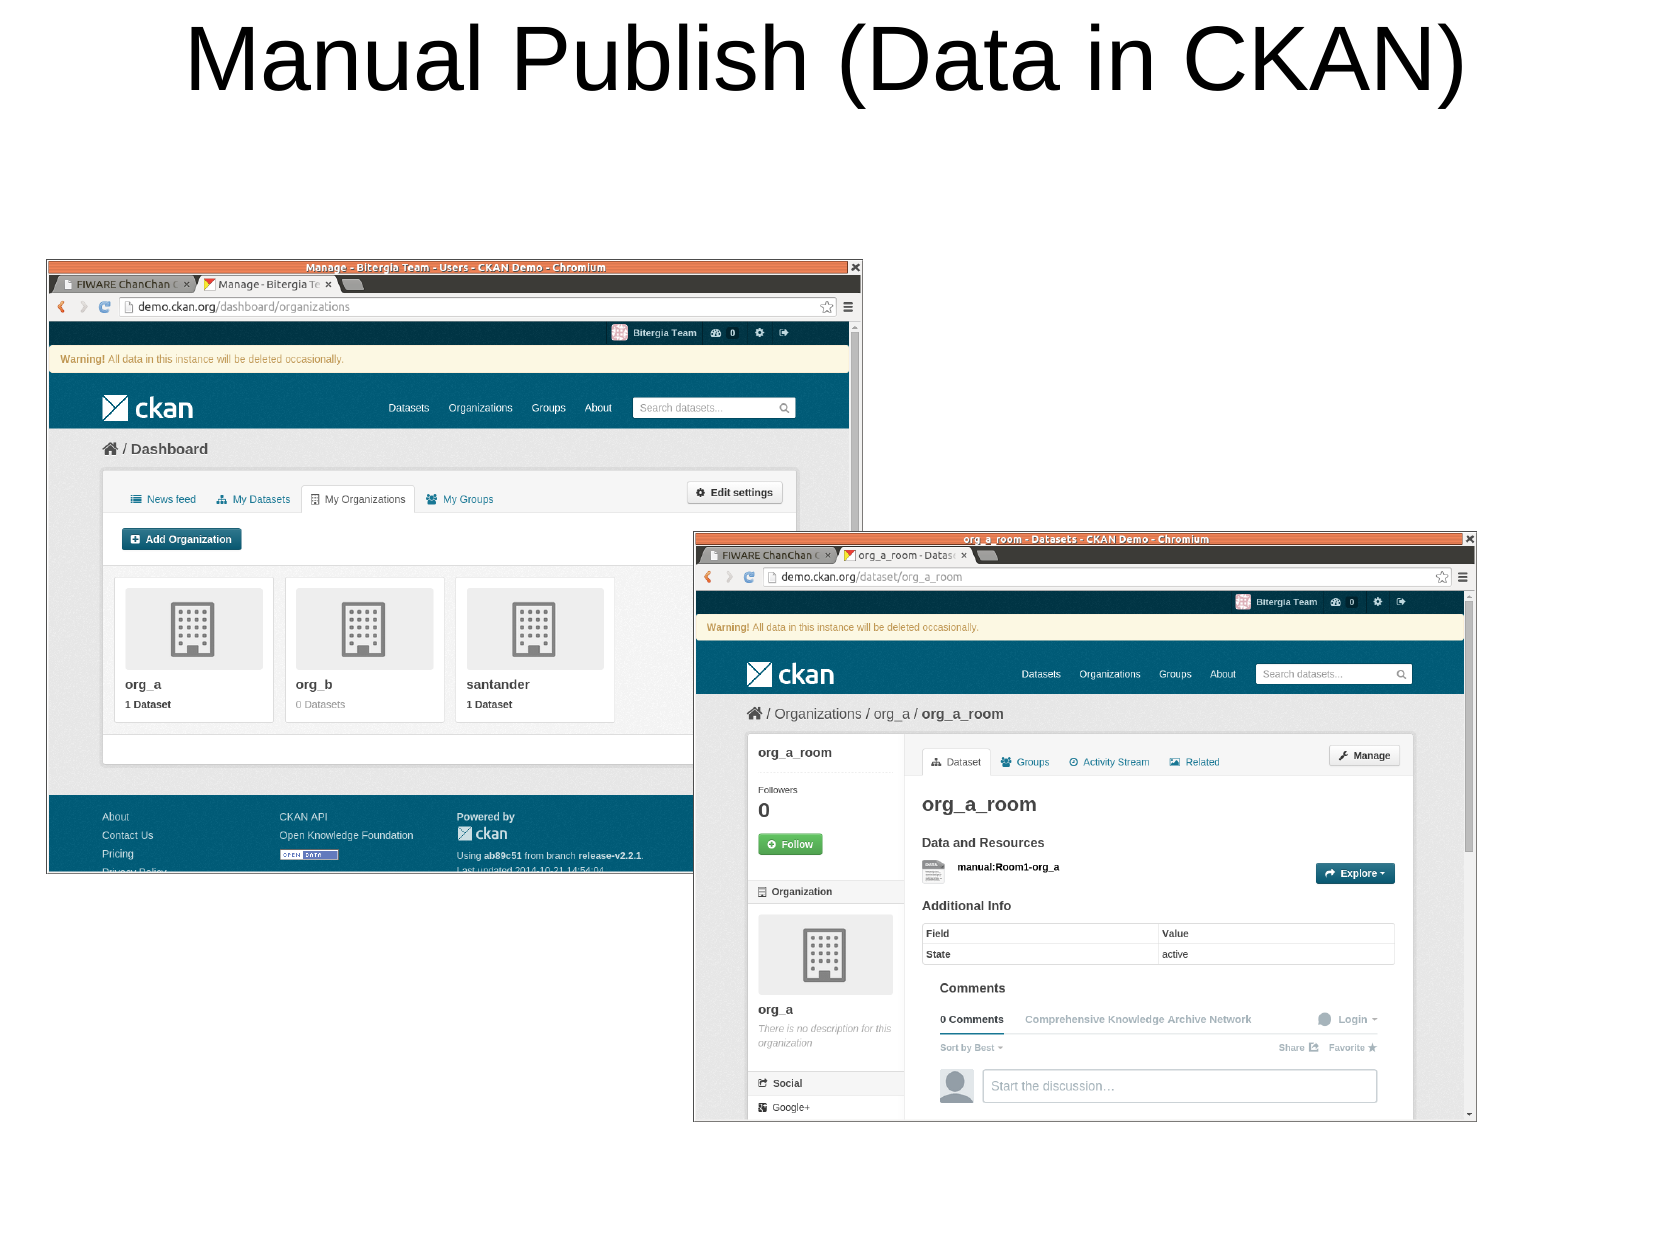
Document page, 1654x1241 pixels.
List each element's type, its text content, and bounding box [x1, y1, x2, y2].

picture [46, 259, 1477, 1122]
title Manual Publish (Data in CKAN) [82, 7, 1571, 111]
